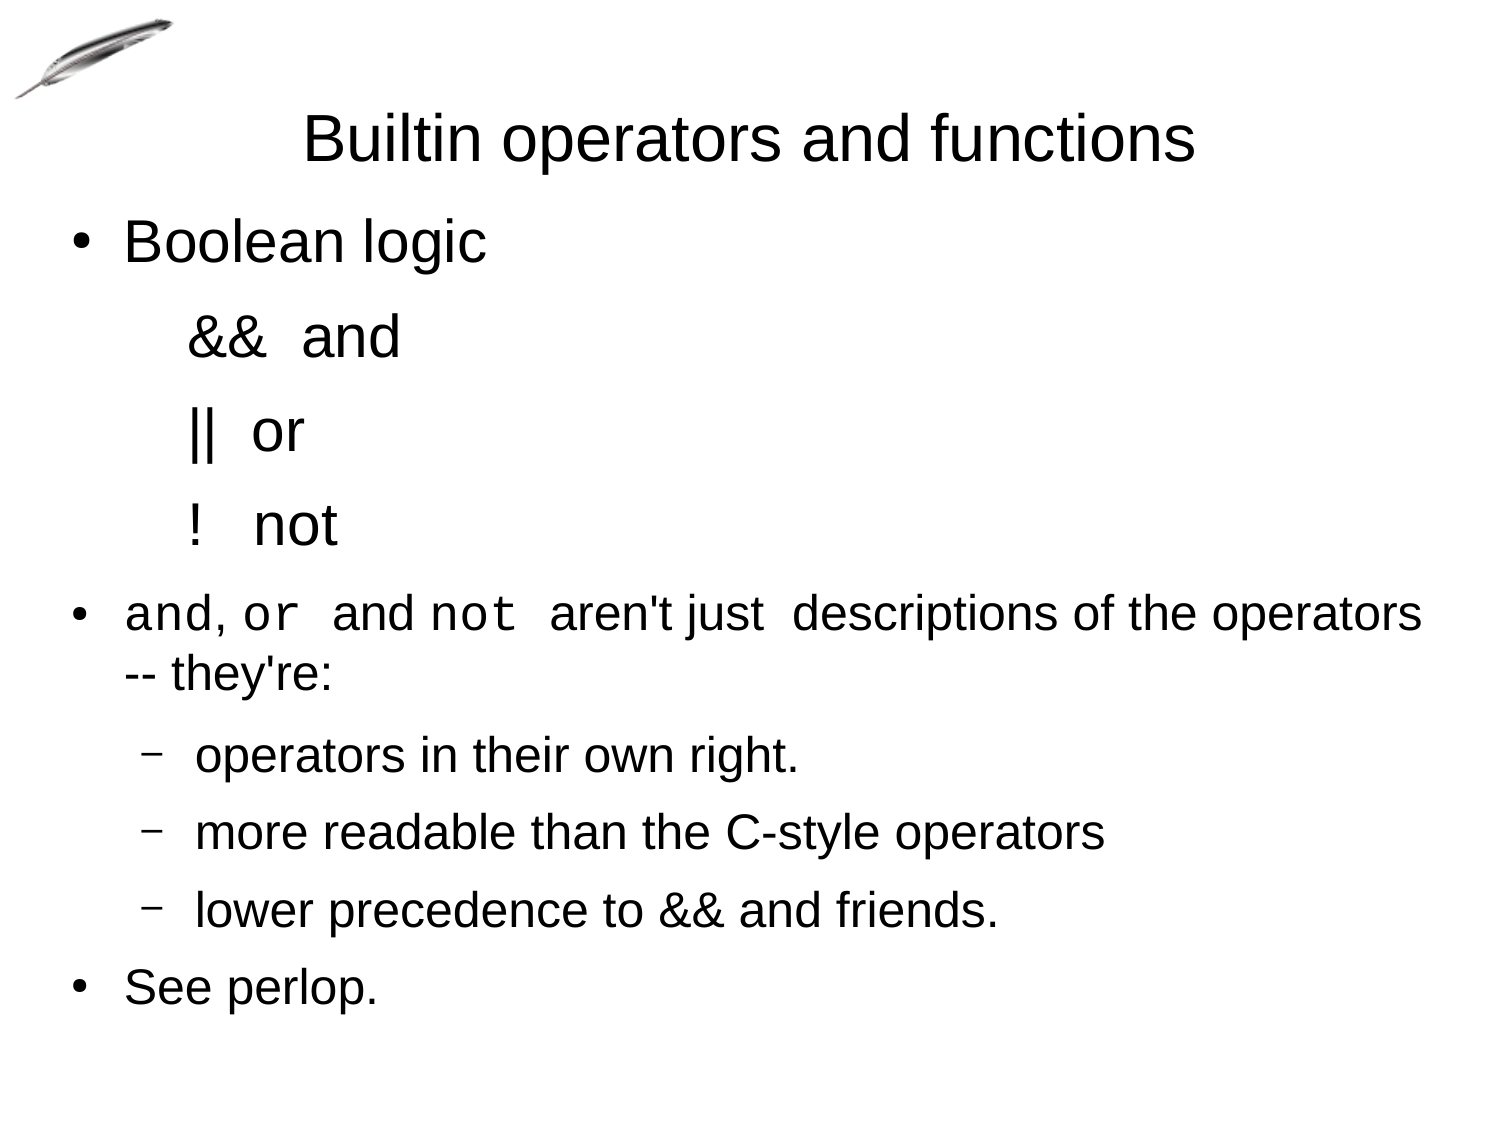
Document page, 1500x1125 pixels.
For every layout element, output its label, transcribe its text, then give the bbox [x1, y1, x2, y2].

picture [11, 17, 179, 101]
list Boolean logic && and || or ! not and, or and not aren't just descriptions of the operators -- they're: operators in their own right. more readable than the C-style operators lower precedence to && and friends. See perlop. [53, 207, 1447, 1084]
title Builtin operators and functions [75, 44, 1425, 207]
